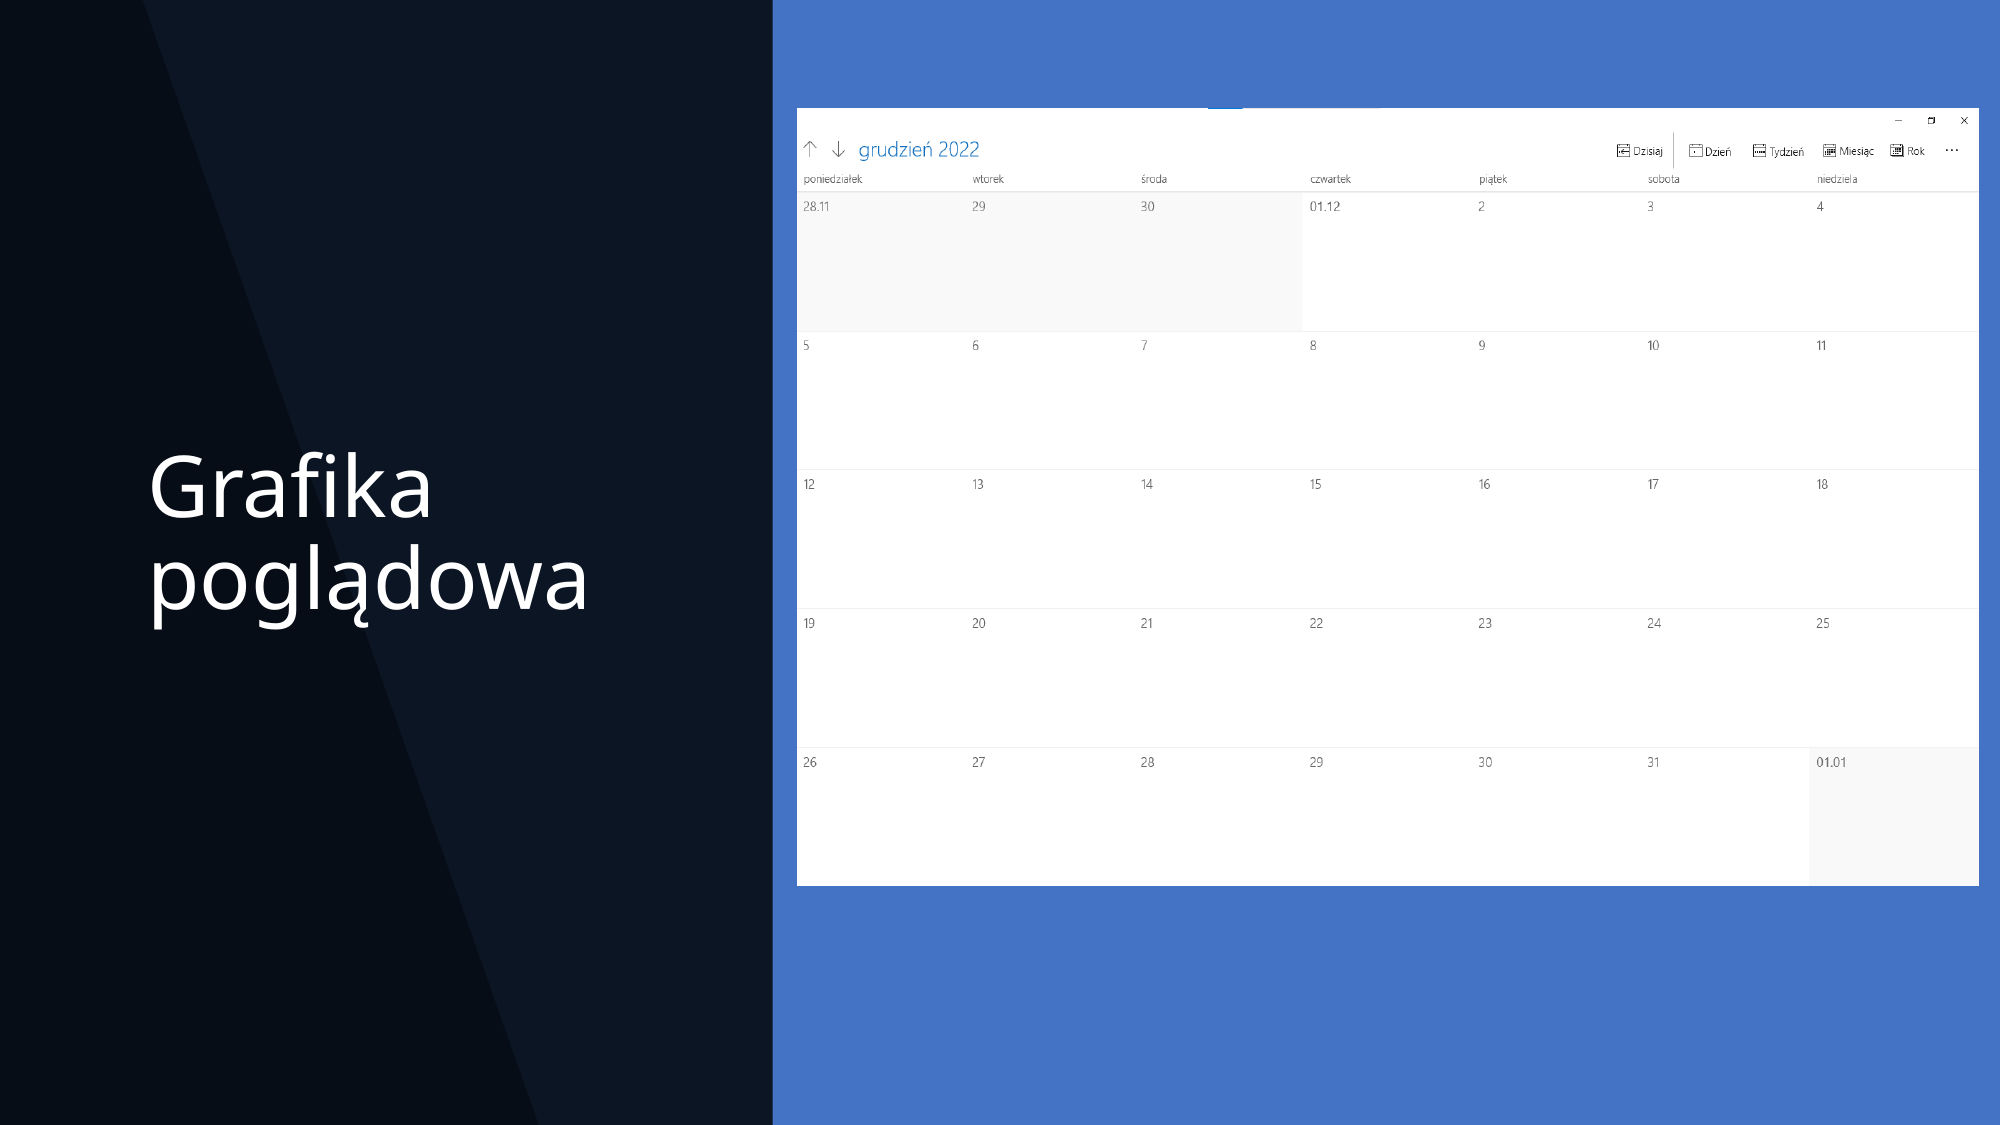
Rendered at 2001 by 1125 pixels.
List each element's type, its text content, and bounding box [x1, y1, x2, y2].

text_box [0, 0, 2000, 1125]
title Grafika poglądowa [131, 104, 671, 968]
picture [797, 108, 1979, 886]
